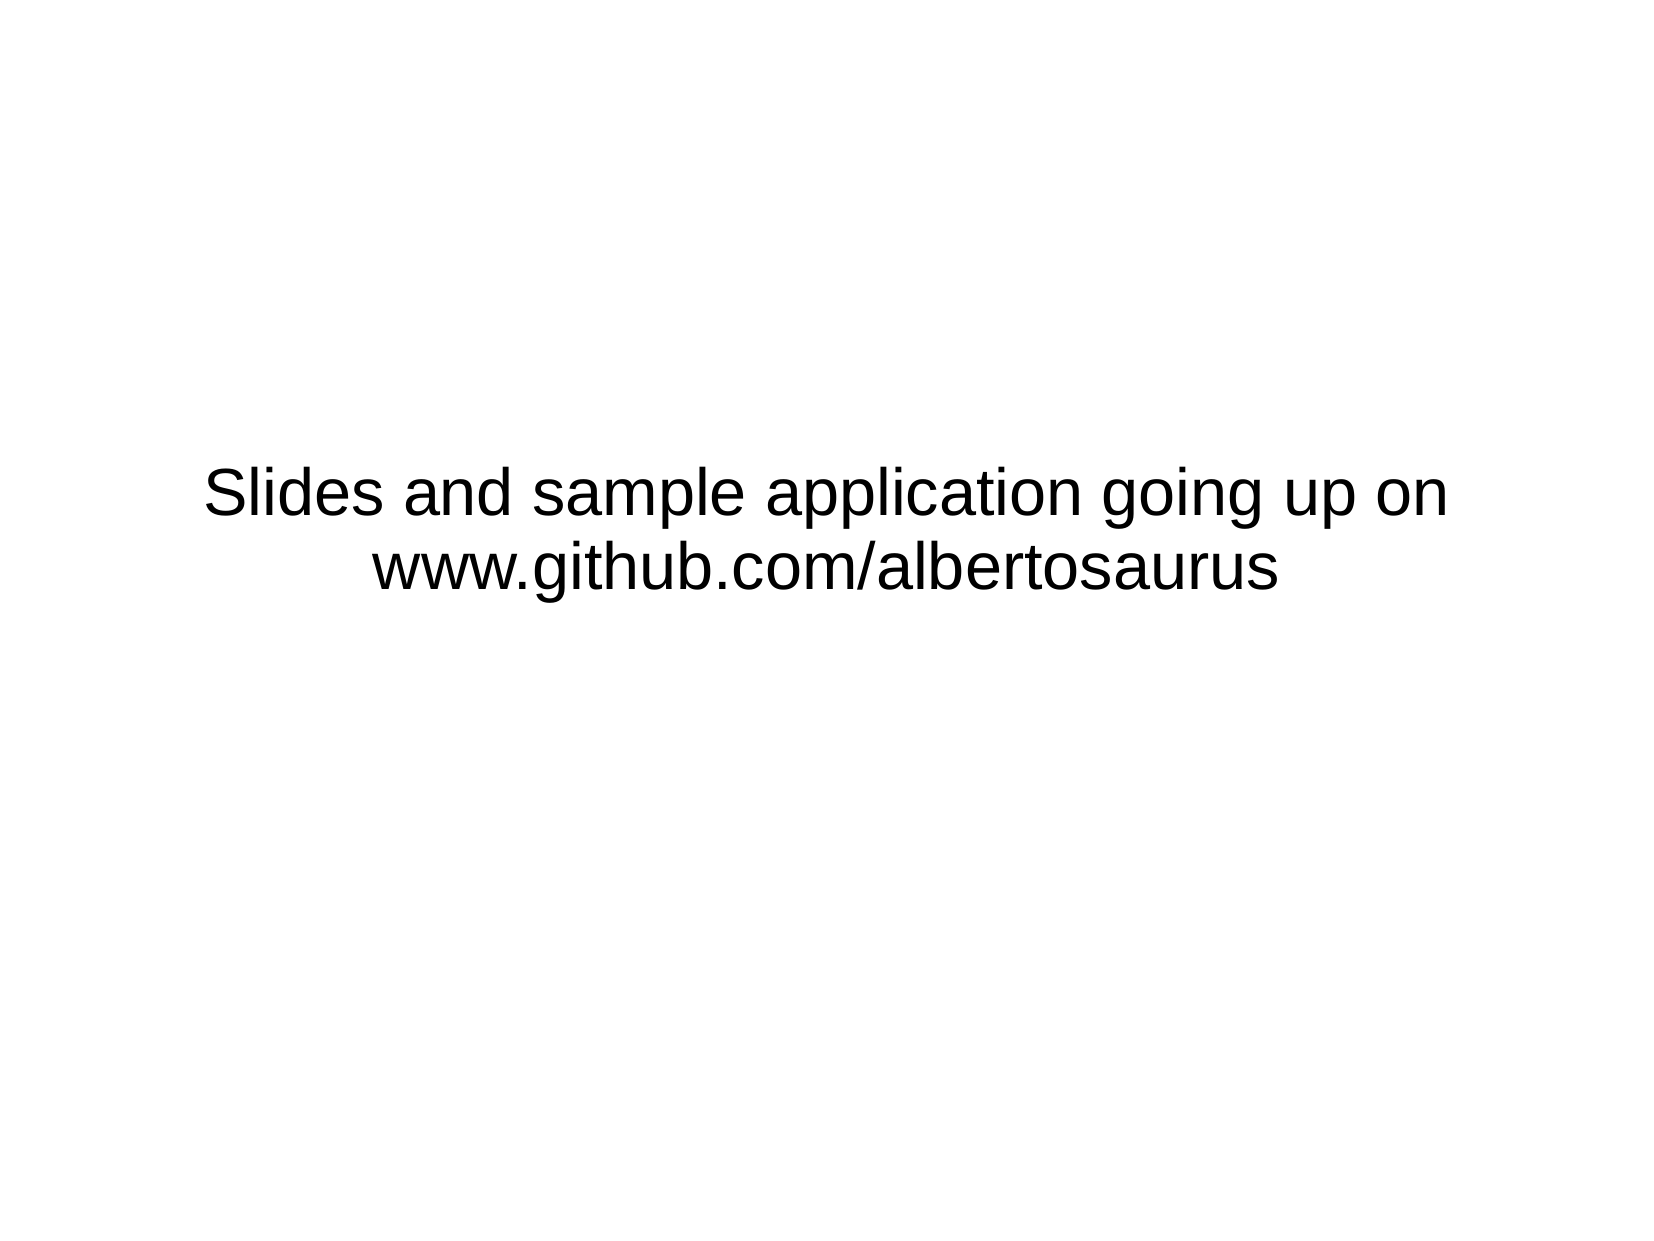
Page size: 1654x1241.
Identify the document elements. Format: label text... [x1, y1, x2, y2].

text_box Slides and sample application going up on www.github.com/albertosaurus [82, 49, 1571, 1010]
